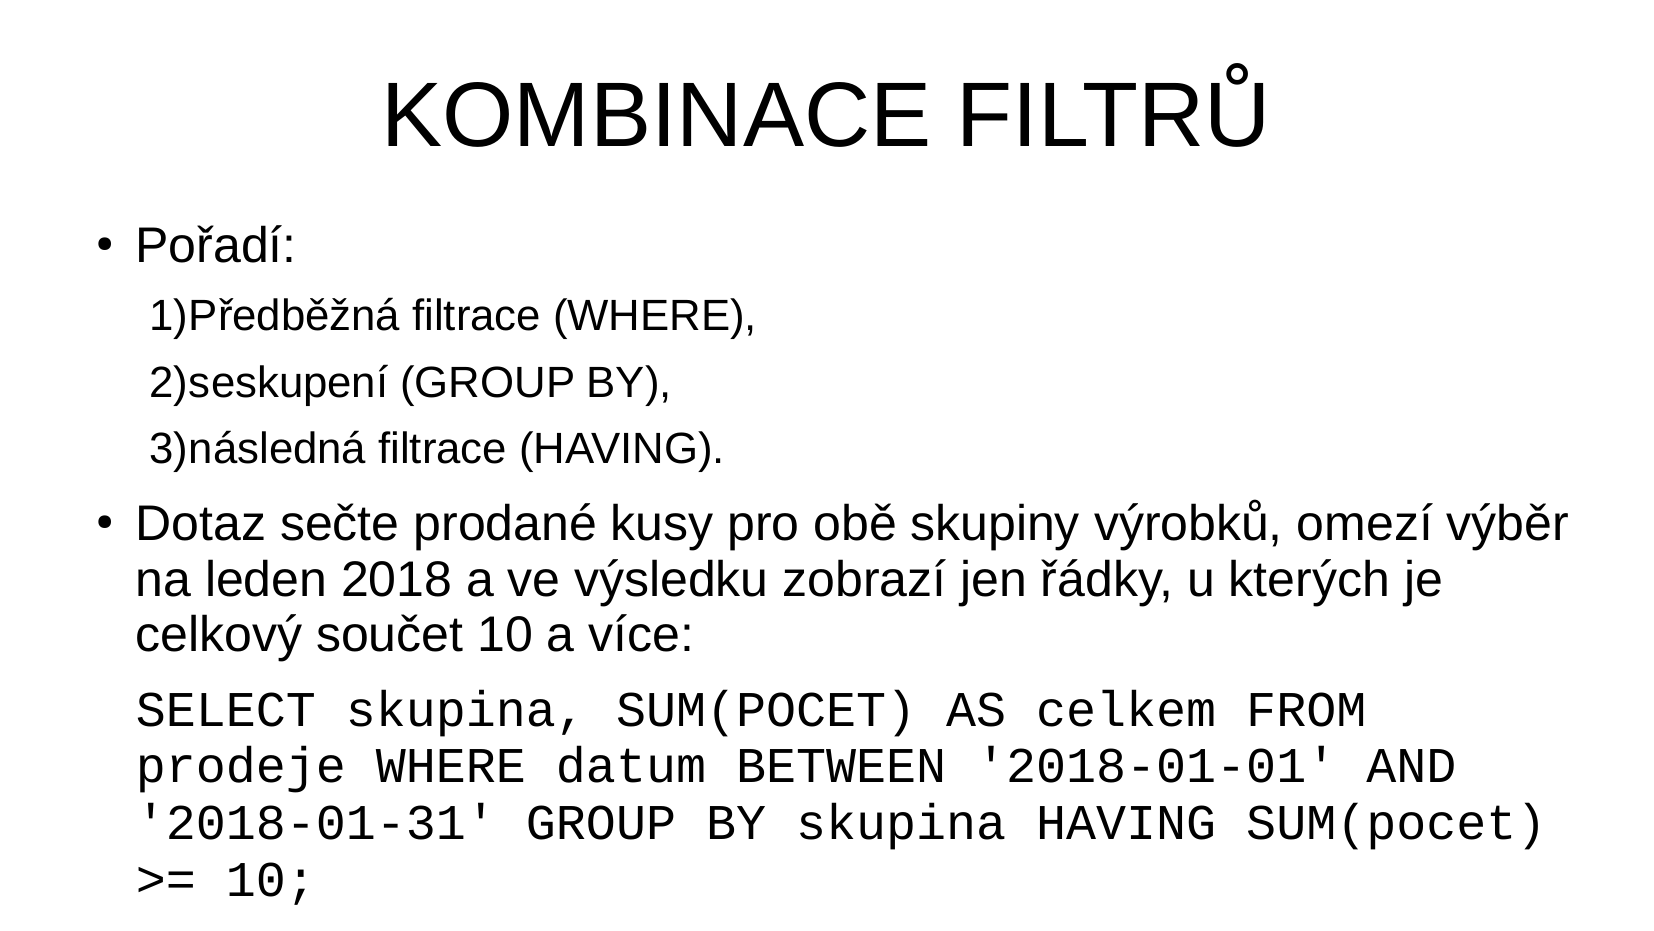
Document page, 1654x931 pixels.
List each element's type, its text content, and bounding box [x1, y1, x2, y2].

list Pořadí: Předběžná filtrace (WHERE), seskupení (GROUP BY), následná filtrace (HAVING). Dotaz sečte prodané kusy pro obě skupiny výrobků, omezí výběr na leden 2018 a ve výsledku zobrazí jen řádky, u kterých je celkový součet 10 a více: SELECT skupina, SUM(POCET) AS celkem FROM prodeje WHERE datum BETWEEN '2018-01-01' AND '2018-01-31' GROUP BY skupina HAVING SUM(pocet) >= 10; [82, 217, 1571, 916]
title KOMBINACE FILTRŮ [82, 37, 1571, 193]
